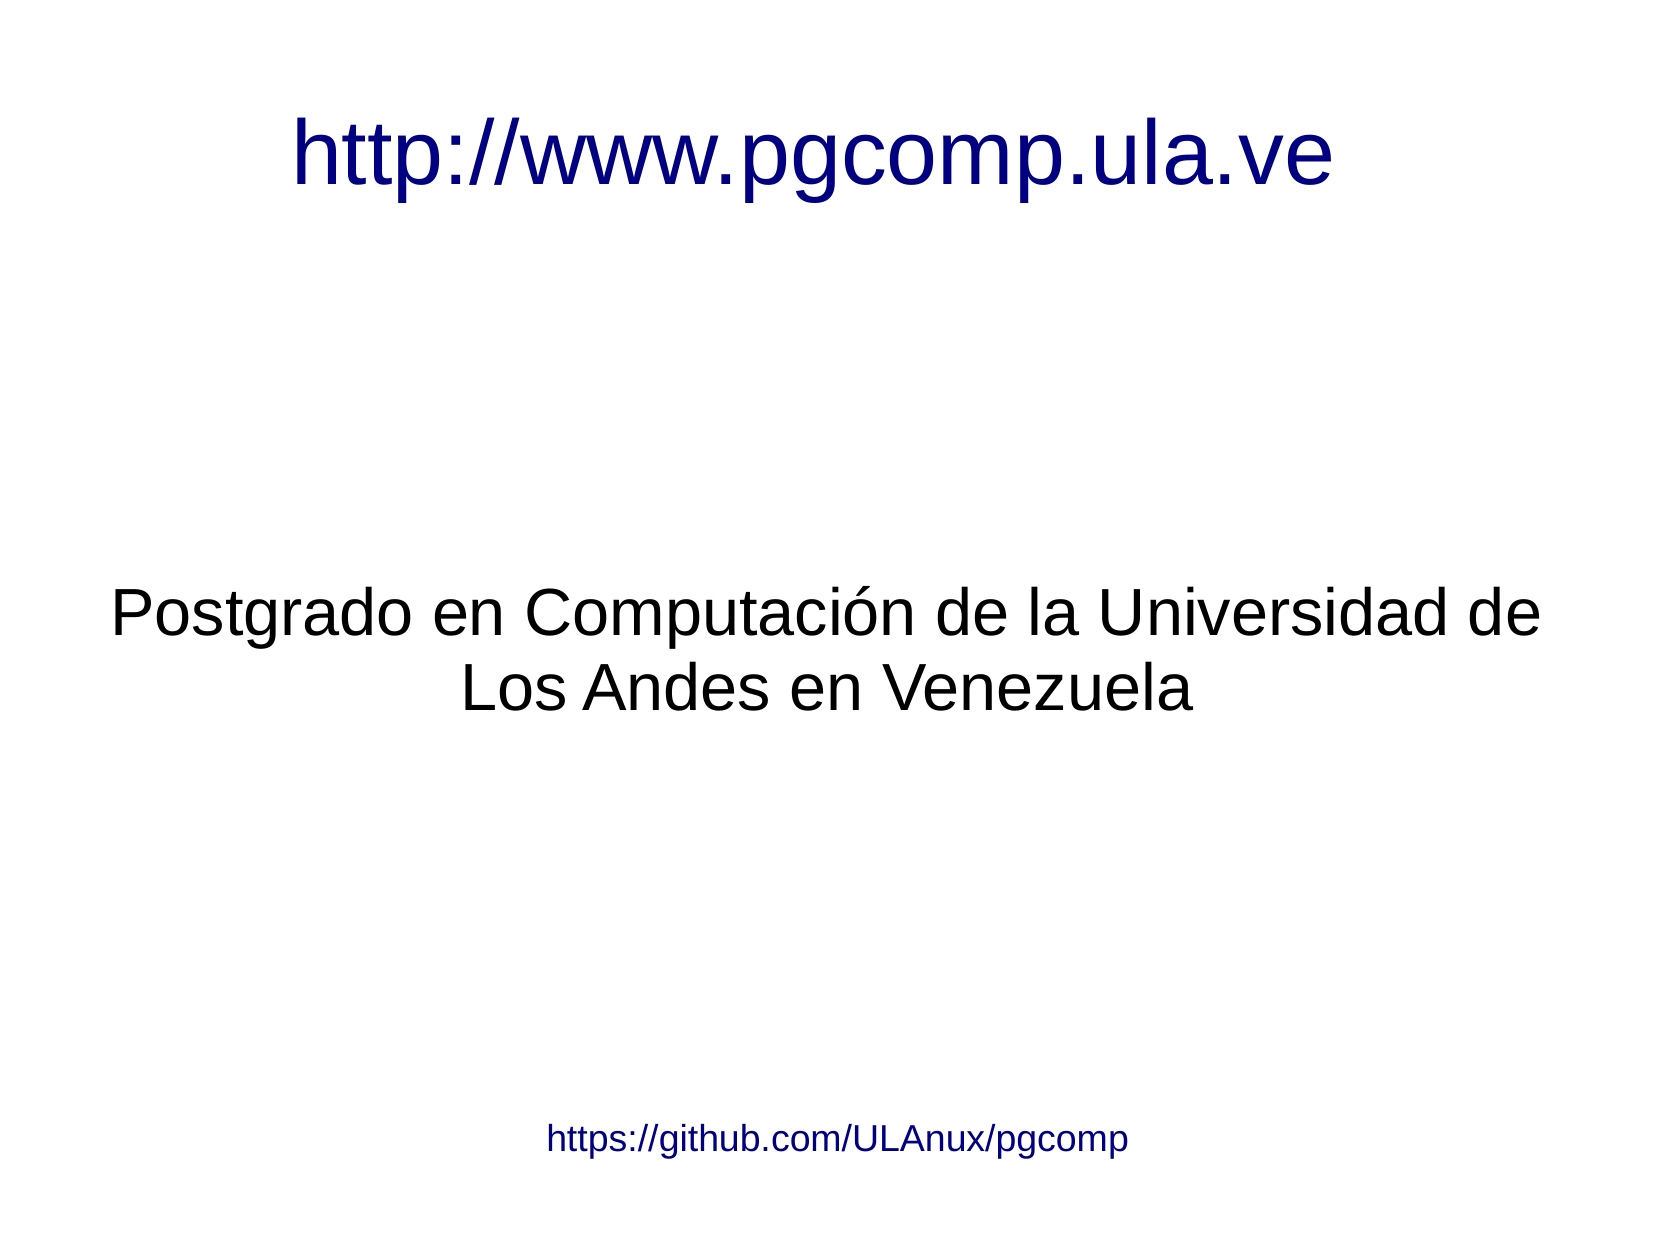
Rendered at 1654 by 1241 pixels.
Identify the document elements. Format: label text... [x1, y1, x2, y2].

text_box https://github.com/ULAnux/pgcomp [531, 1110, 1144, 1168]
subtitle Postgrado en Computación de la Universidad de Los Andes en Venezuela [82, 290, 1571, 1010]
title http://www.pgcomp.ula.ve [82, 49, 1571, 257]
